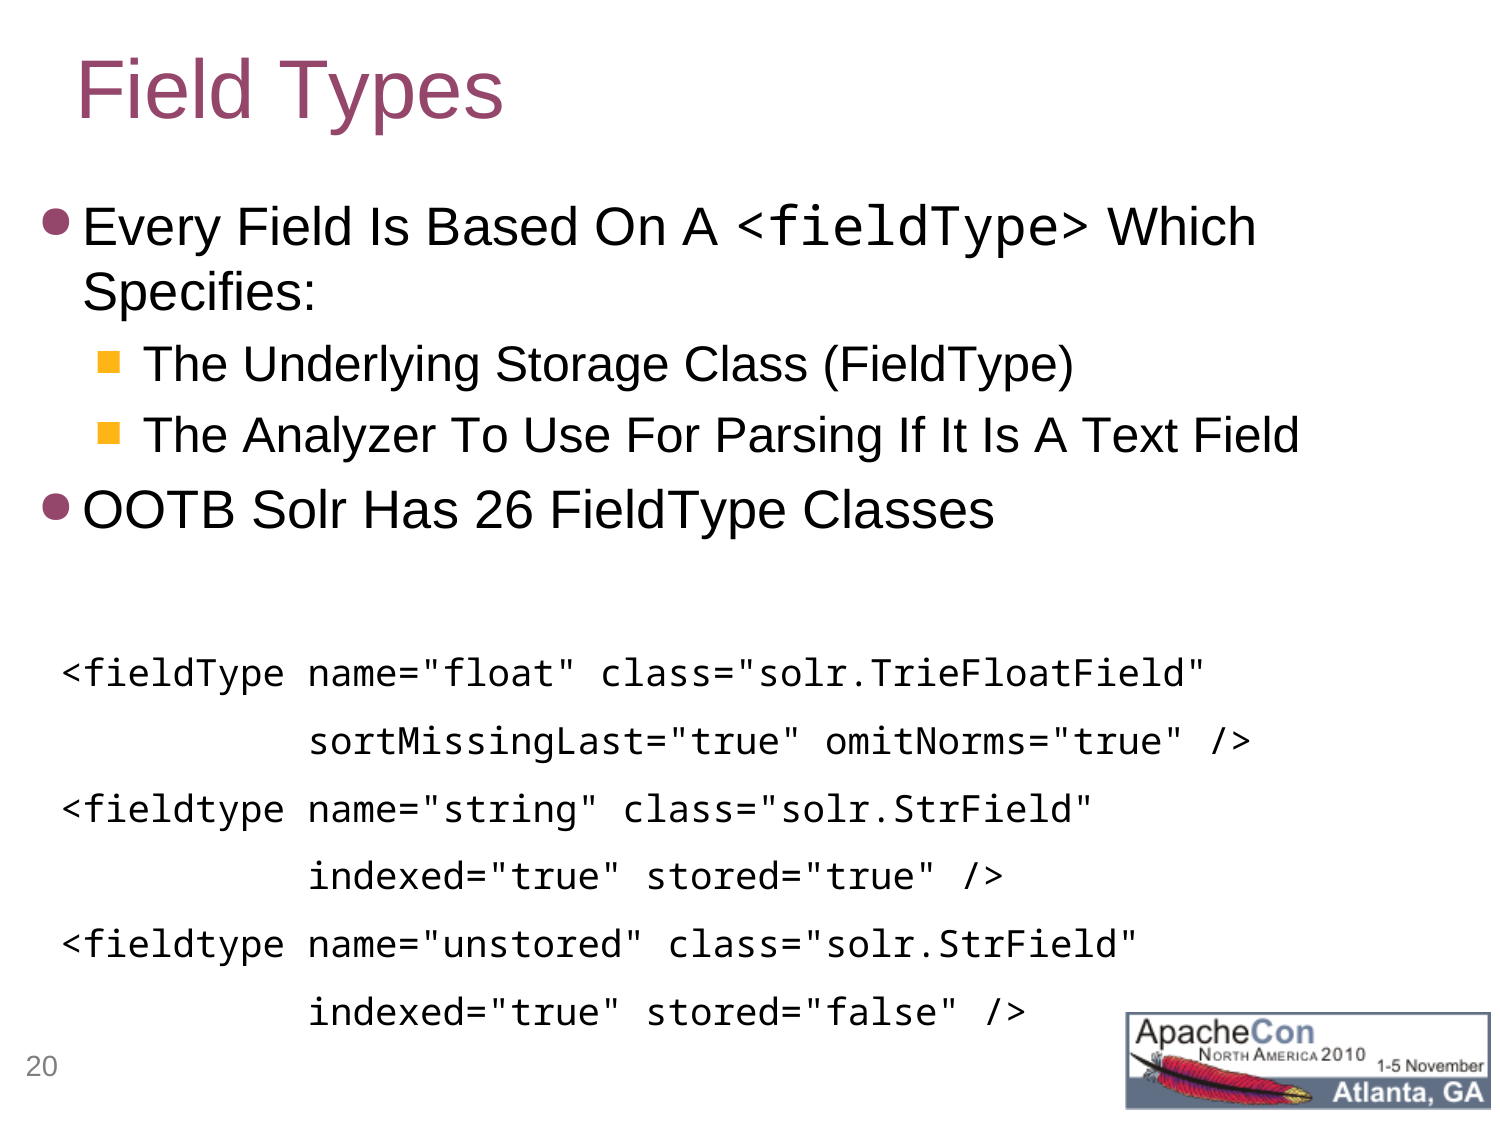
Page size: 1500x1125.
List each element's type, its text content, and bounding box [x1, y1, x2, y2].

list Every Field Is Based On A <fieldType> Which Specifies: The Underlying Storage Class (FieldType) The Analyzer To Use For Parsing If It Is A Text Field OOTB Solr Has 26 FieldType Classes <fieldType name="float" class="solr.TrieFloatField" sortMissingLast="true" omitNorms="true" /> <fieldtype name="string" class="solr.StrField" indexed="true" stored="true" /> <fieldtype name="unstored" class="solr.StrField" indexed="true" stored="false" /> [37, 187, 1463, 1074]
title Field Types [75, 0, 1425, 181]
picture [1125, 1012, 1491, 1110]
